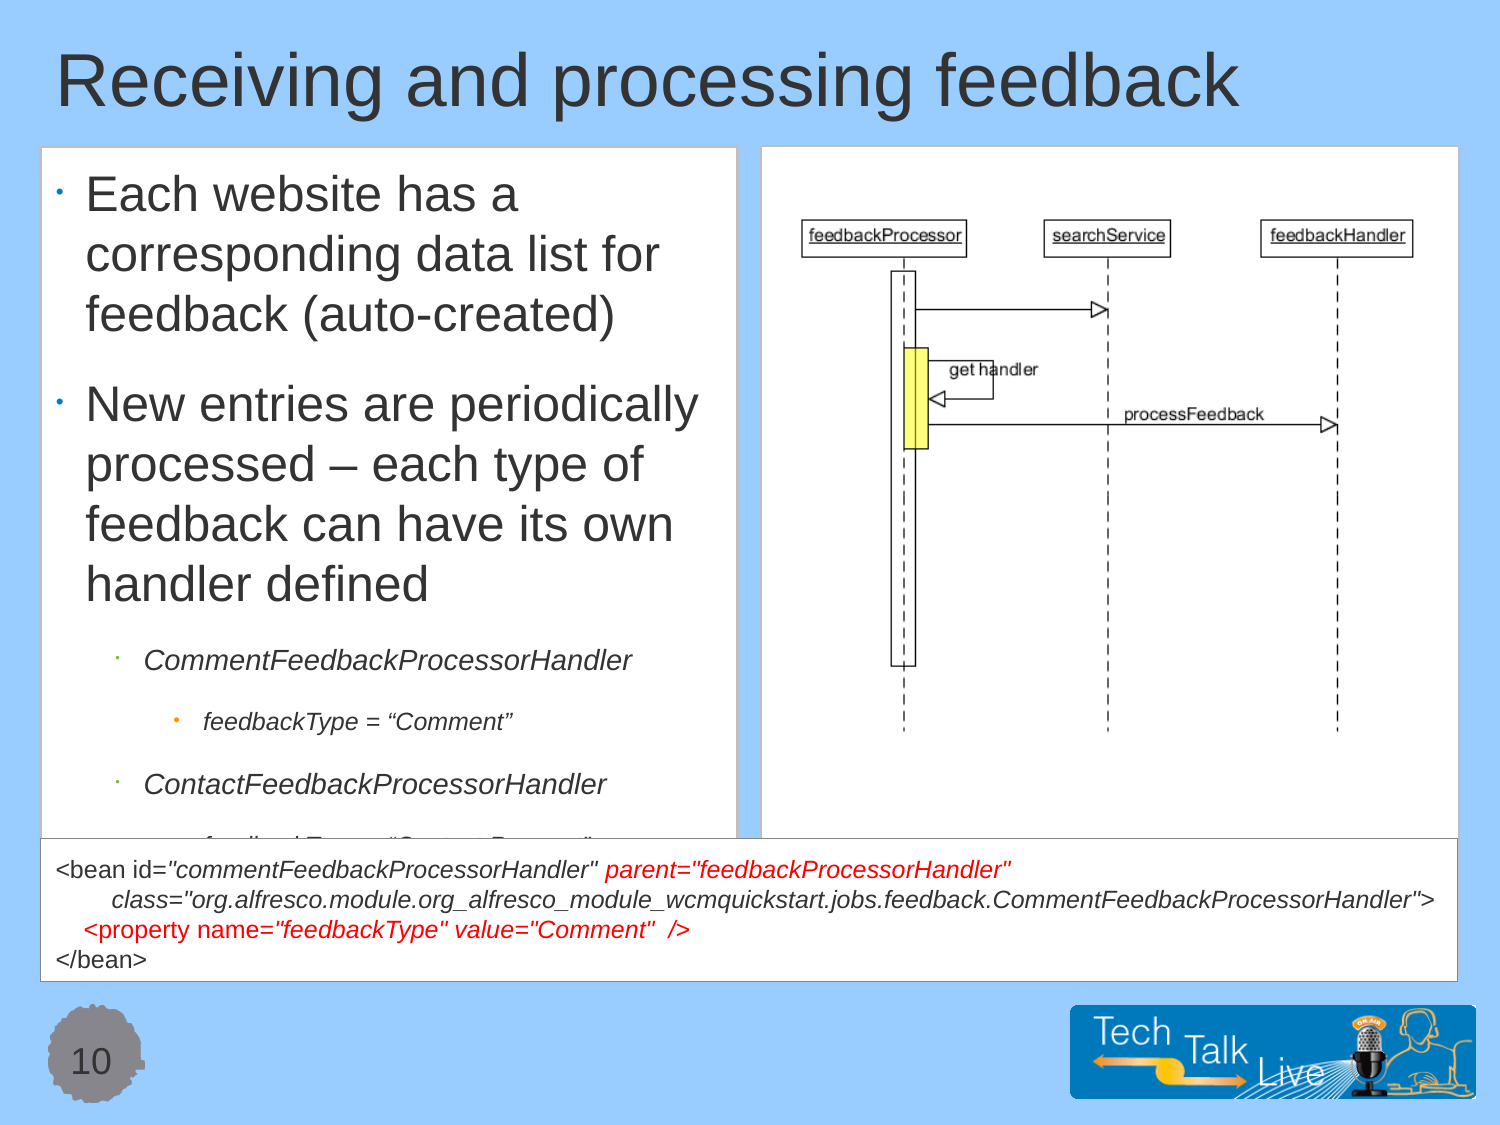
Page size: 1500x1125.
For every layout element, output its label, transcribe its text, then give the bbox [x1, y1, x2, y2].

slide_number <number> [55, 1022, 136, 1083]
list Each website has a corresponding data list for feedback (auto-created) New entries are periodically processed – each type of feedback can have its own handler defined CommentFeedbackProcessorHandler feedbackType = “Comment” ContactFeedbackProcessorHandler feedbackType = “Contact Request” [40, 146, 738, 838]
text_box <bean id="commentFeedbackProcessorHandler" parent="feedbackProcessorHandler" class="org.alfresco.module.org_alfresco_module_wcmquickstart.jobs.feedback.CommentFeedbackProcessorHandler"> <property name="feedbackType" value="Comment" /> </bean> [40, 838, 1458, 982]
picture [48, 1004, 145, 1103]
picture [776, 194, 1439, 782]
title Receiving and processing feedback [40, 16, 1459, 128]
list [761, 146, 1459, 974]
picture [1069, 1005, 1476, 1099]
